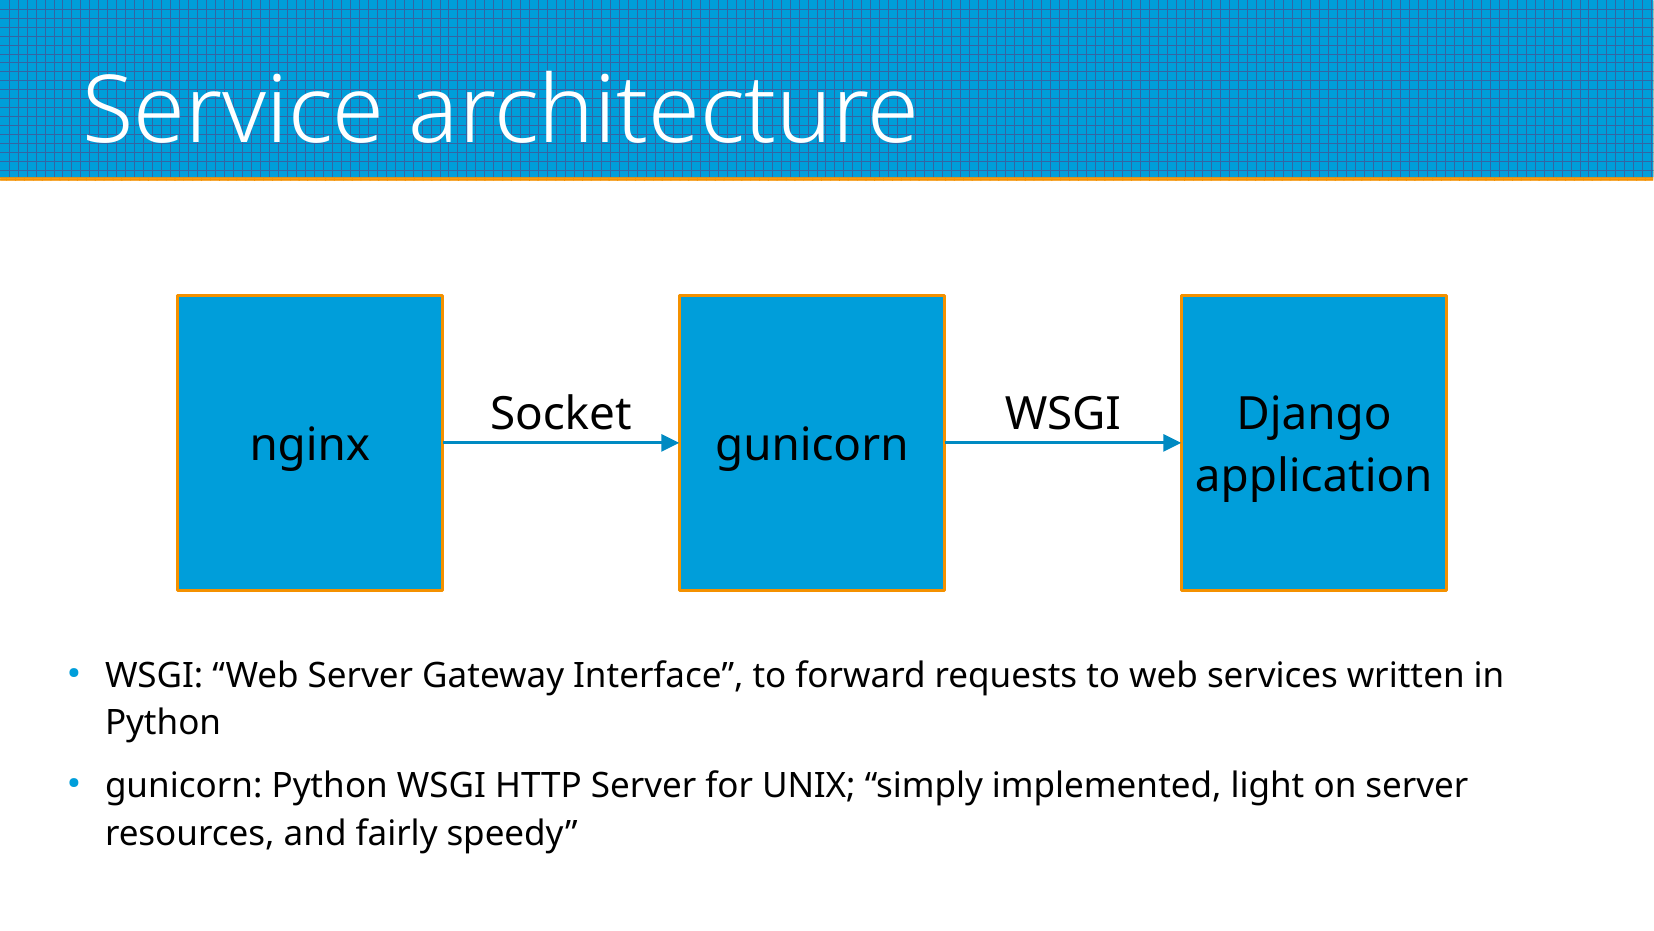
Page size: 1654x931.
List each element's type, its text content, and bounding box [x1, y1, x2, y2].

text_box Django application [1181, 295, 1447, 591]
text_box nginx [177, 295, 443, 591]
list WSGI: “Web Server Gateway Interface”, to forward requests to web services written in Python gunicorn: Python WSGI HTTP Server for UNIX; “simply implemented, light on server resources, and fairly speedy” [55, 649, 1536, 857]
text_box gunicorn [679, 295, 945, 591]
title Service architecture [82, 14, 1571, 171]
